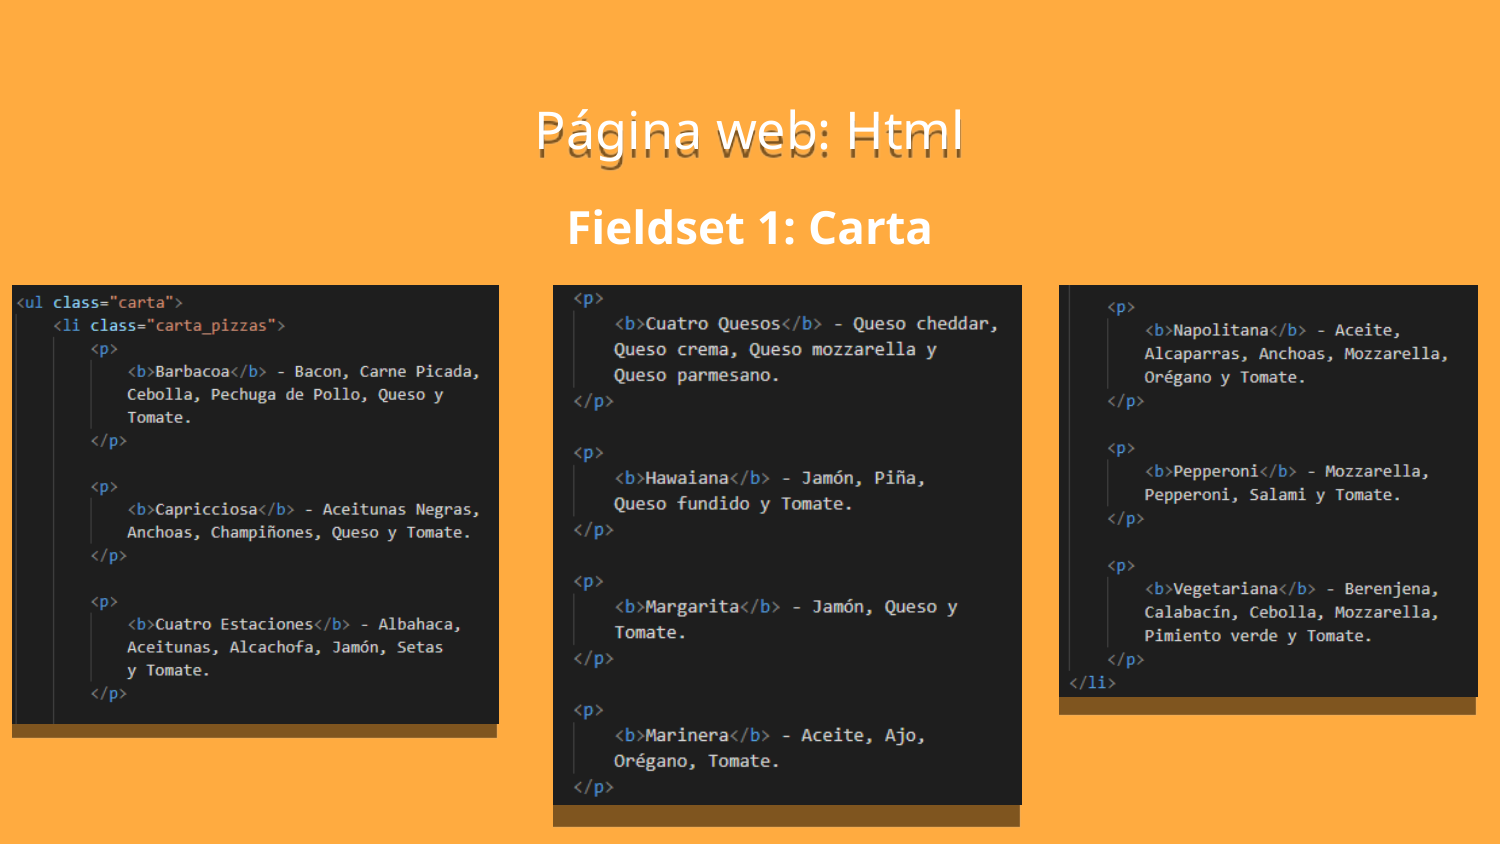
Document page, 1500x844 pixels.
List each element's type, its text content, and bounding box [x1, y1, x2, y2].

text_box Fieldset 1: Carta [399, 183, 1101, 269]
picture [1059, 285, 1478, 697]
title Página web: Html [51, 72, 1449, 167]
picture [12, 285, 499, 724]
picture [553, 285, 1022, 805]
